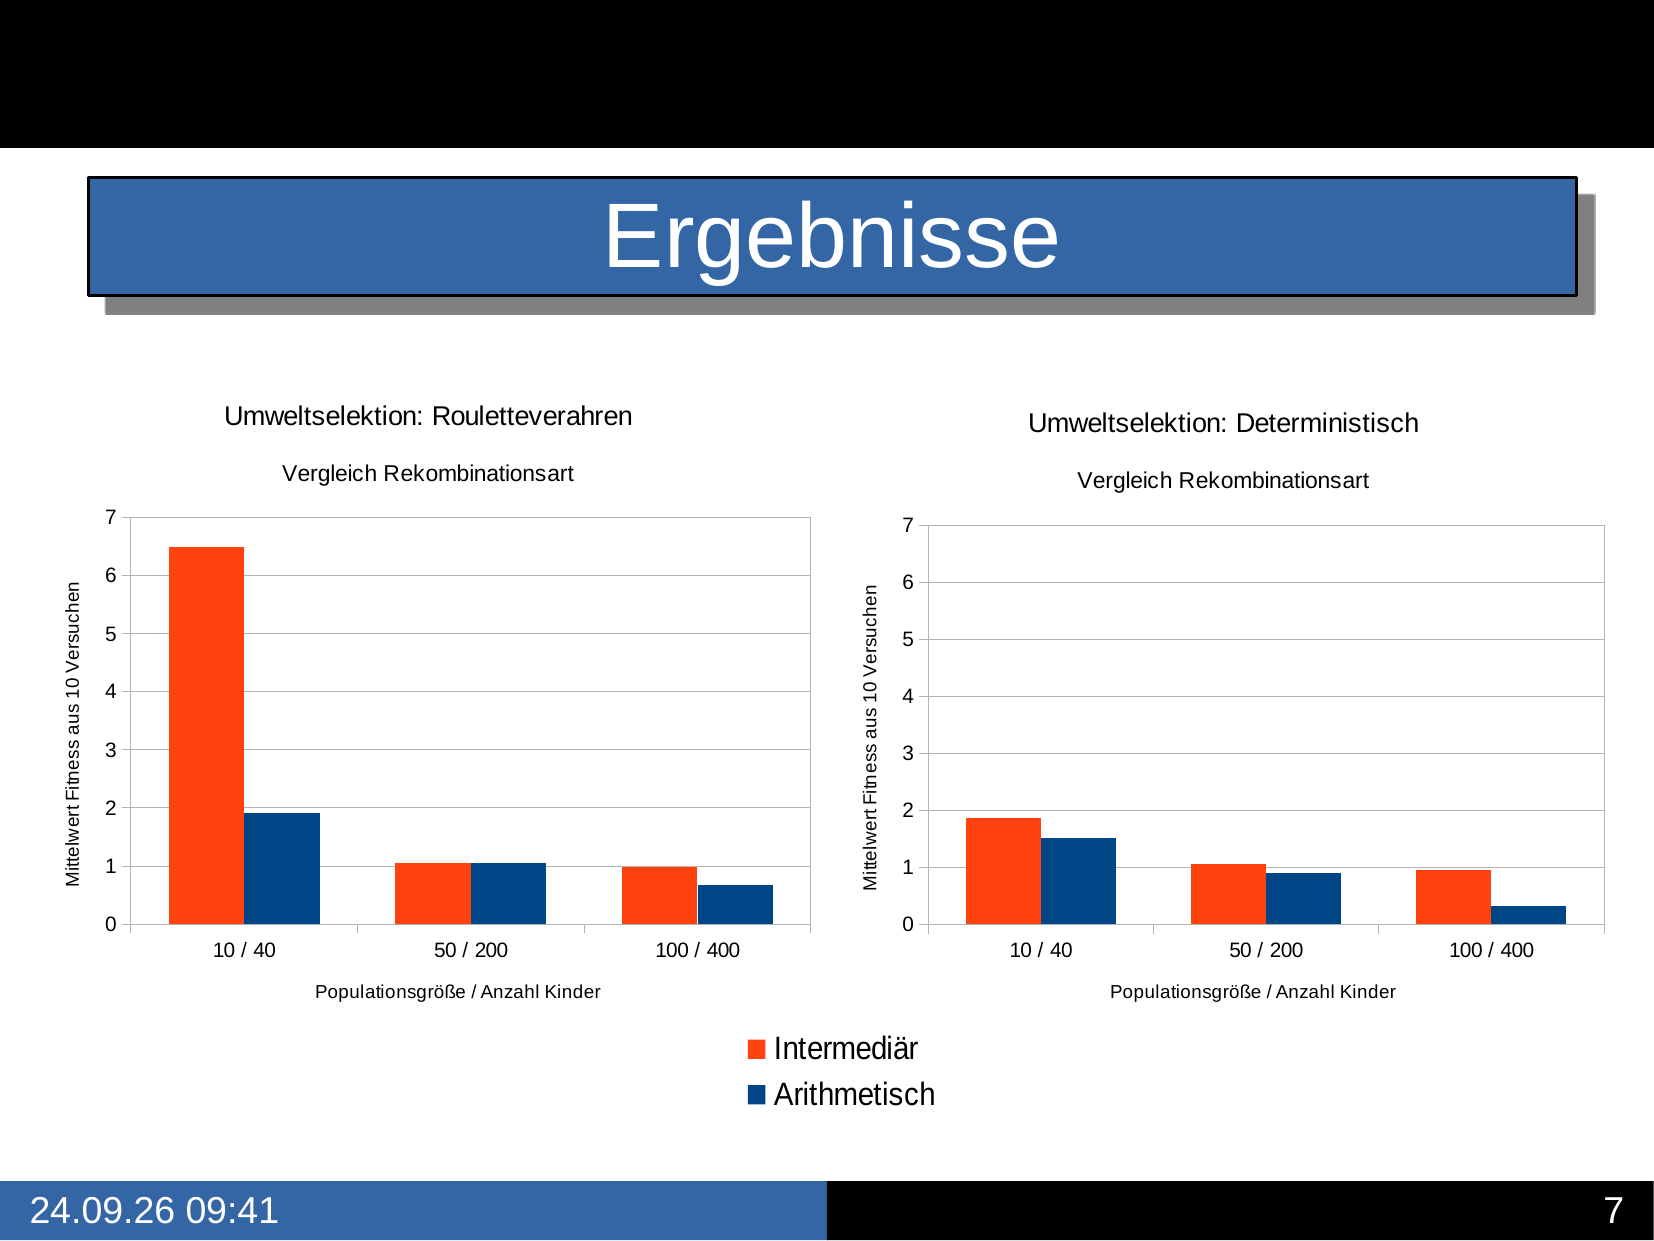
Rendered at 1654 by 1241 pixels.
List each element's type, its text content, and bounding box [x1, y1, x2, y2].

chart [29, 372, 1620, 1034]
title Ergebnisse [88, 177, 1577, 296]
picture [738, 1034, 945, 1123]
